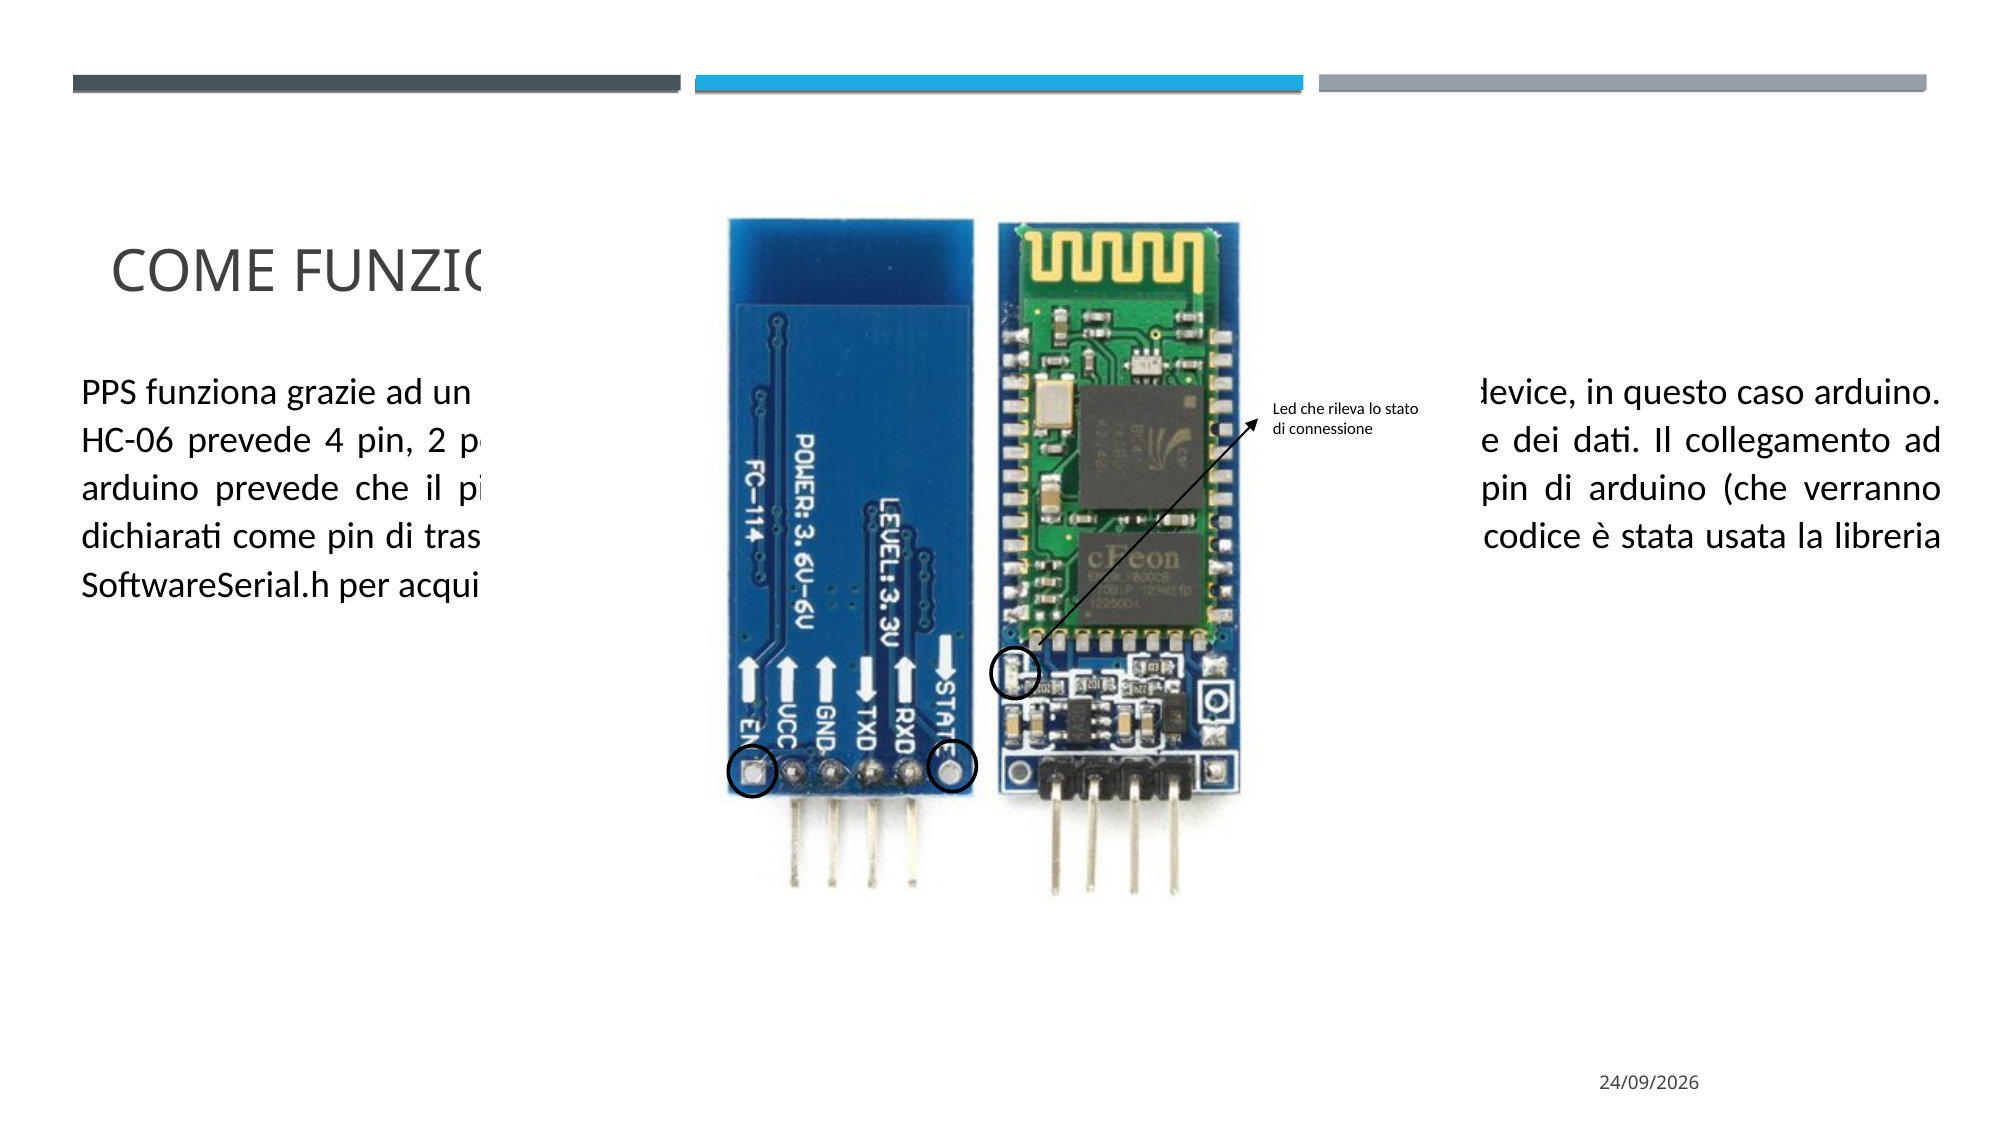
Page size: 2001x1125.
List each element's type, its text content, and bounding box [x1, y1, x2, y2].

text_box PPS funziona grazie ad un modulo chiamato HC-06. Esso permette la comunicazione tra un device, in questo caso arduino. HC-06 prevede 4 pin, 2 per alimentazione (3.6V a 6V), due per la trasmissione e ricezione dei dati. Il collegamento ad arduino prevede che il pin di trasmissione e ricezione dell’HC-06 siano collegati a due pin di arduino (che verranno dichiarati come pin di trasmissione e ricezione a livello di sorgente) e viceversa. A livello di codice è stata usata la libreria SoftwareSerial.h per acquisire i dati. [66, 356, 481, 613]
text_box Led che rileva lo stato di connessione [1258, 390, 1442, 446]
text_box PPS funziona grazie ad un modulo chiamato HC-06. Esso permette la comunicazione tra un device, in questo caso arduino. HC-06 prevede 4 pin, 2 per alimentazione (3.6V a 6V), due per la trasmissione e ricezione dei dati. Il collegamento ad arduino prevede che il pin di trasmissione e ricezione dell’HC-06 siano collegati a due pin di arduino (che verranno dichiarati come pin di trasmissione e ricezione a livello di sorgente) e viceversa. A livello di codice è stata usata la libreria SoftwareSerial.h per acquisire i dati. [1481, 356, 1959, 613]
picture [481, 177, 1481, 928]
slide_number 14/01/2024 [1247, 1053, 1715, 1114]
title COME FUNZIONA PPS? [95, 115, 1905, 311]
